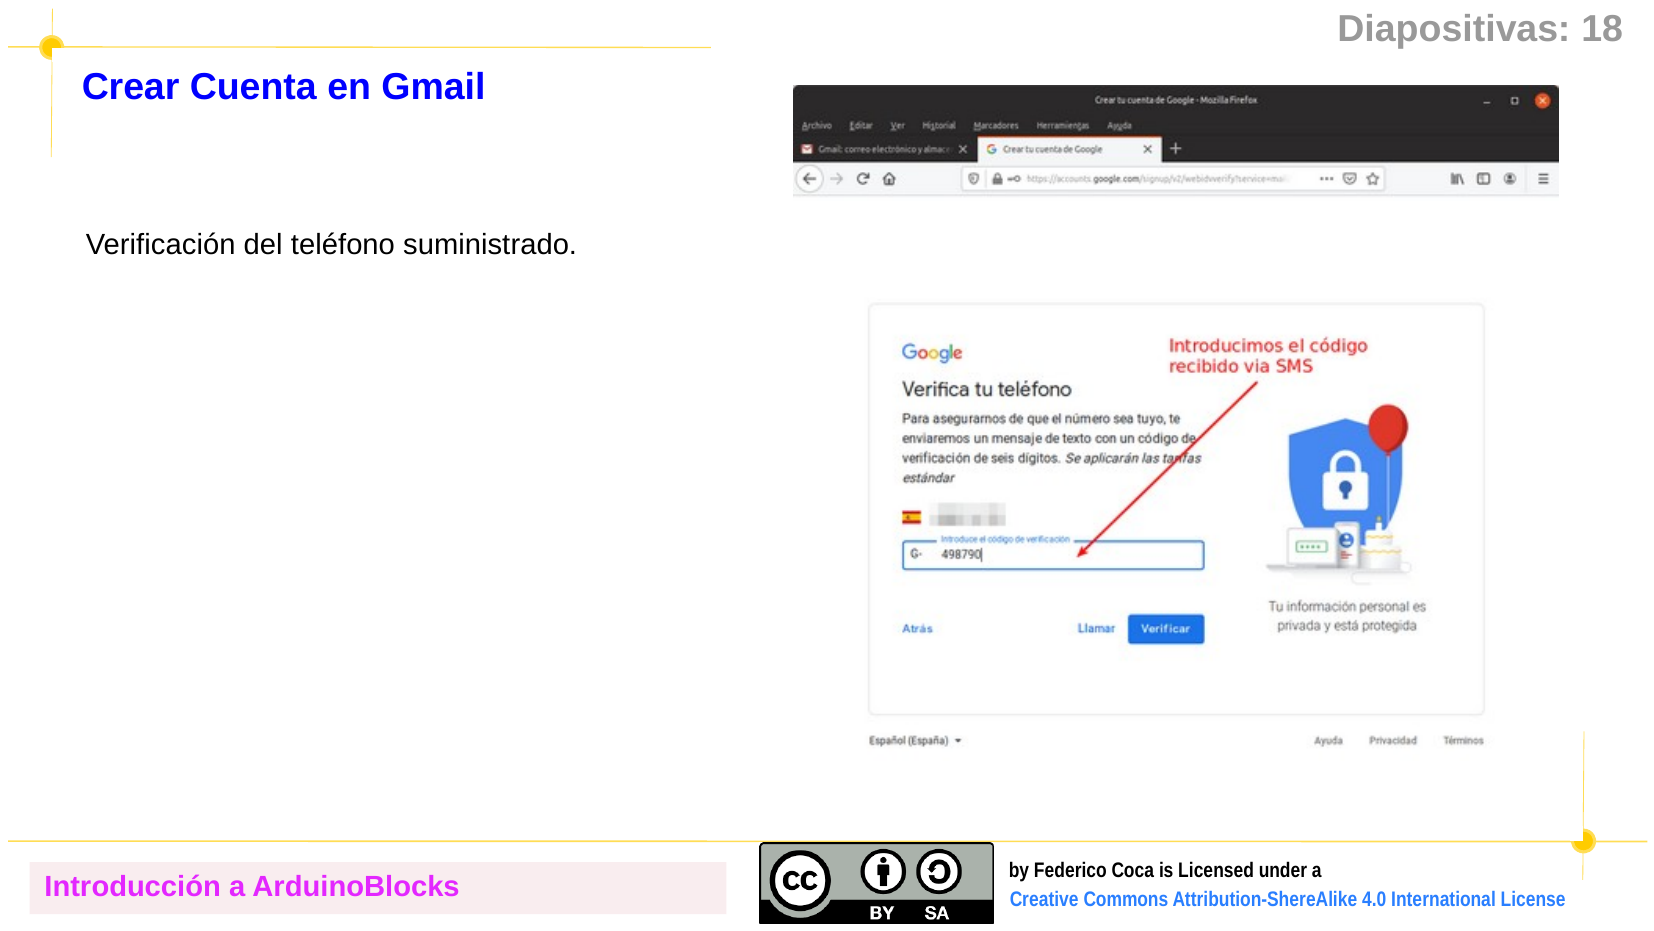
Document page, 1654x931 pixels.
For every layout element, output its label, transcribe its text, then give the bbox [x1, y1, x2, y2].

text_box Introducción a ArduinoBlocks [29, 862, 727, 915]
text_box Verificación del teléfono suministrado. [71, 220, 720, 347]
text_box Diapositivas: 18 [1322, 0, 1644, 57]
picture [793, 85, 1559, 822]
text_box Crear Cuenta en Gmail [67, 58, 1207, 116]
